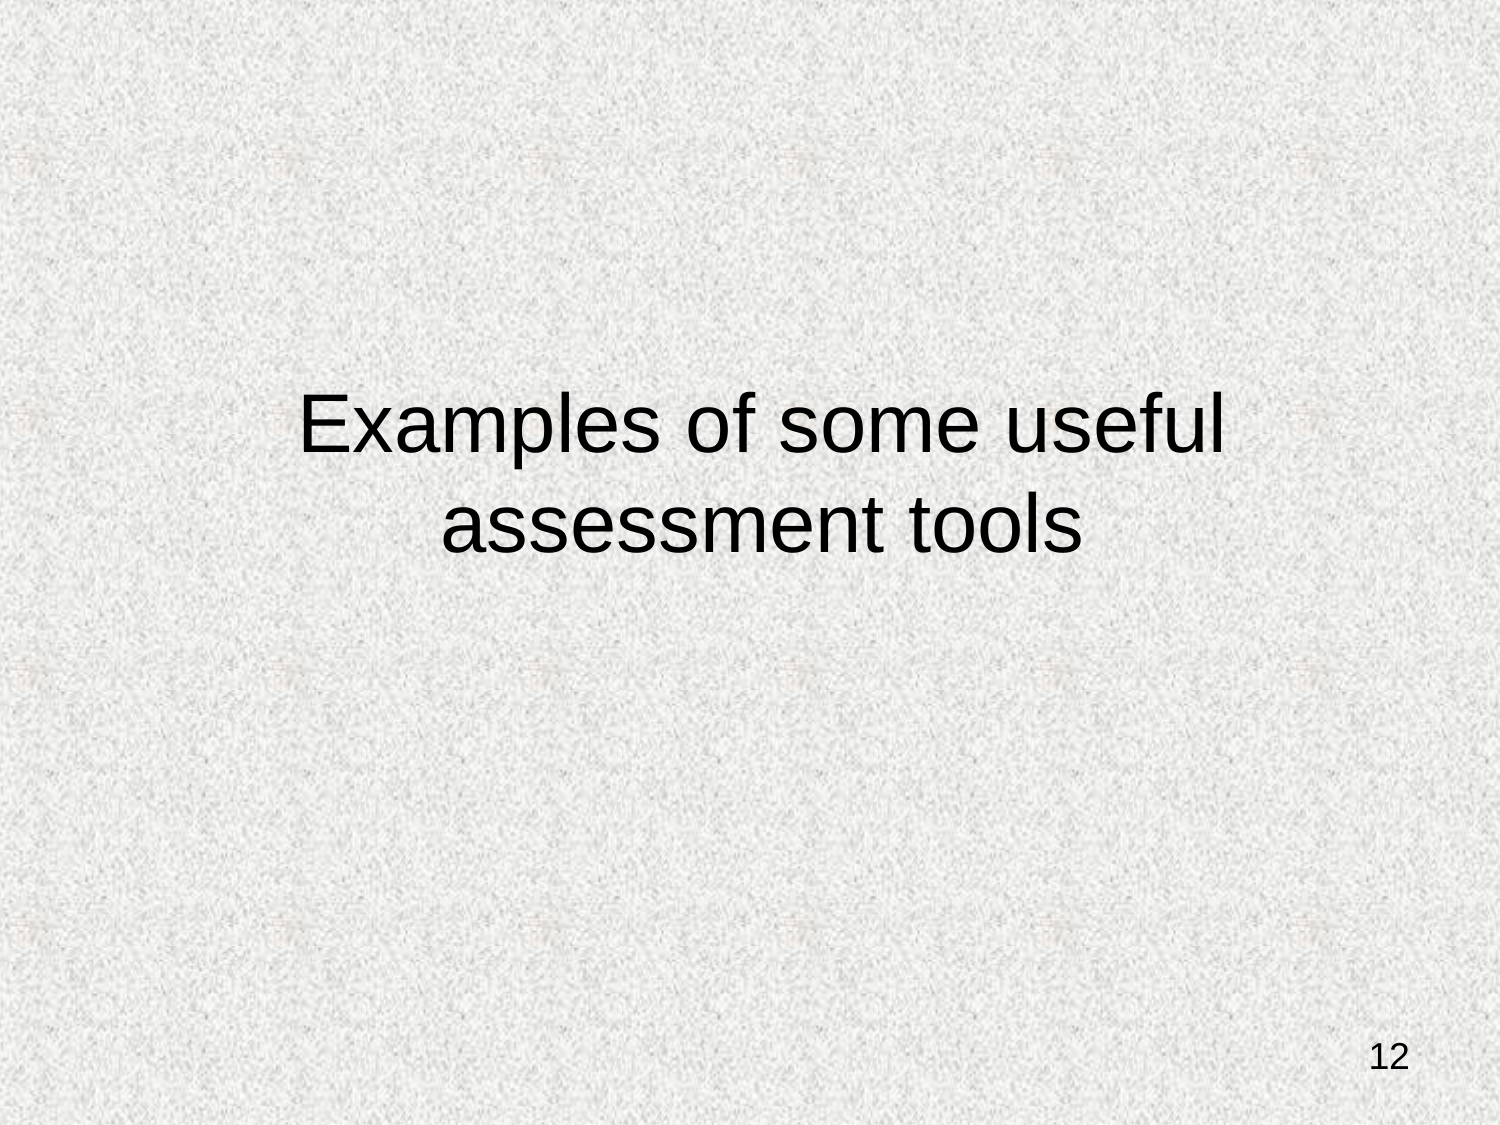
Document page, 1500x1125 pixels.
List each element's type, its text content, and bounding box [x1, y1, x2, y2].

picture [0, 0, 1500, 1125]
title Examples of some useful assessment tools [87, 374, 1438, 563]
